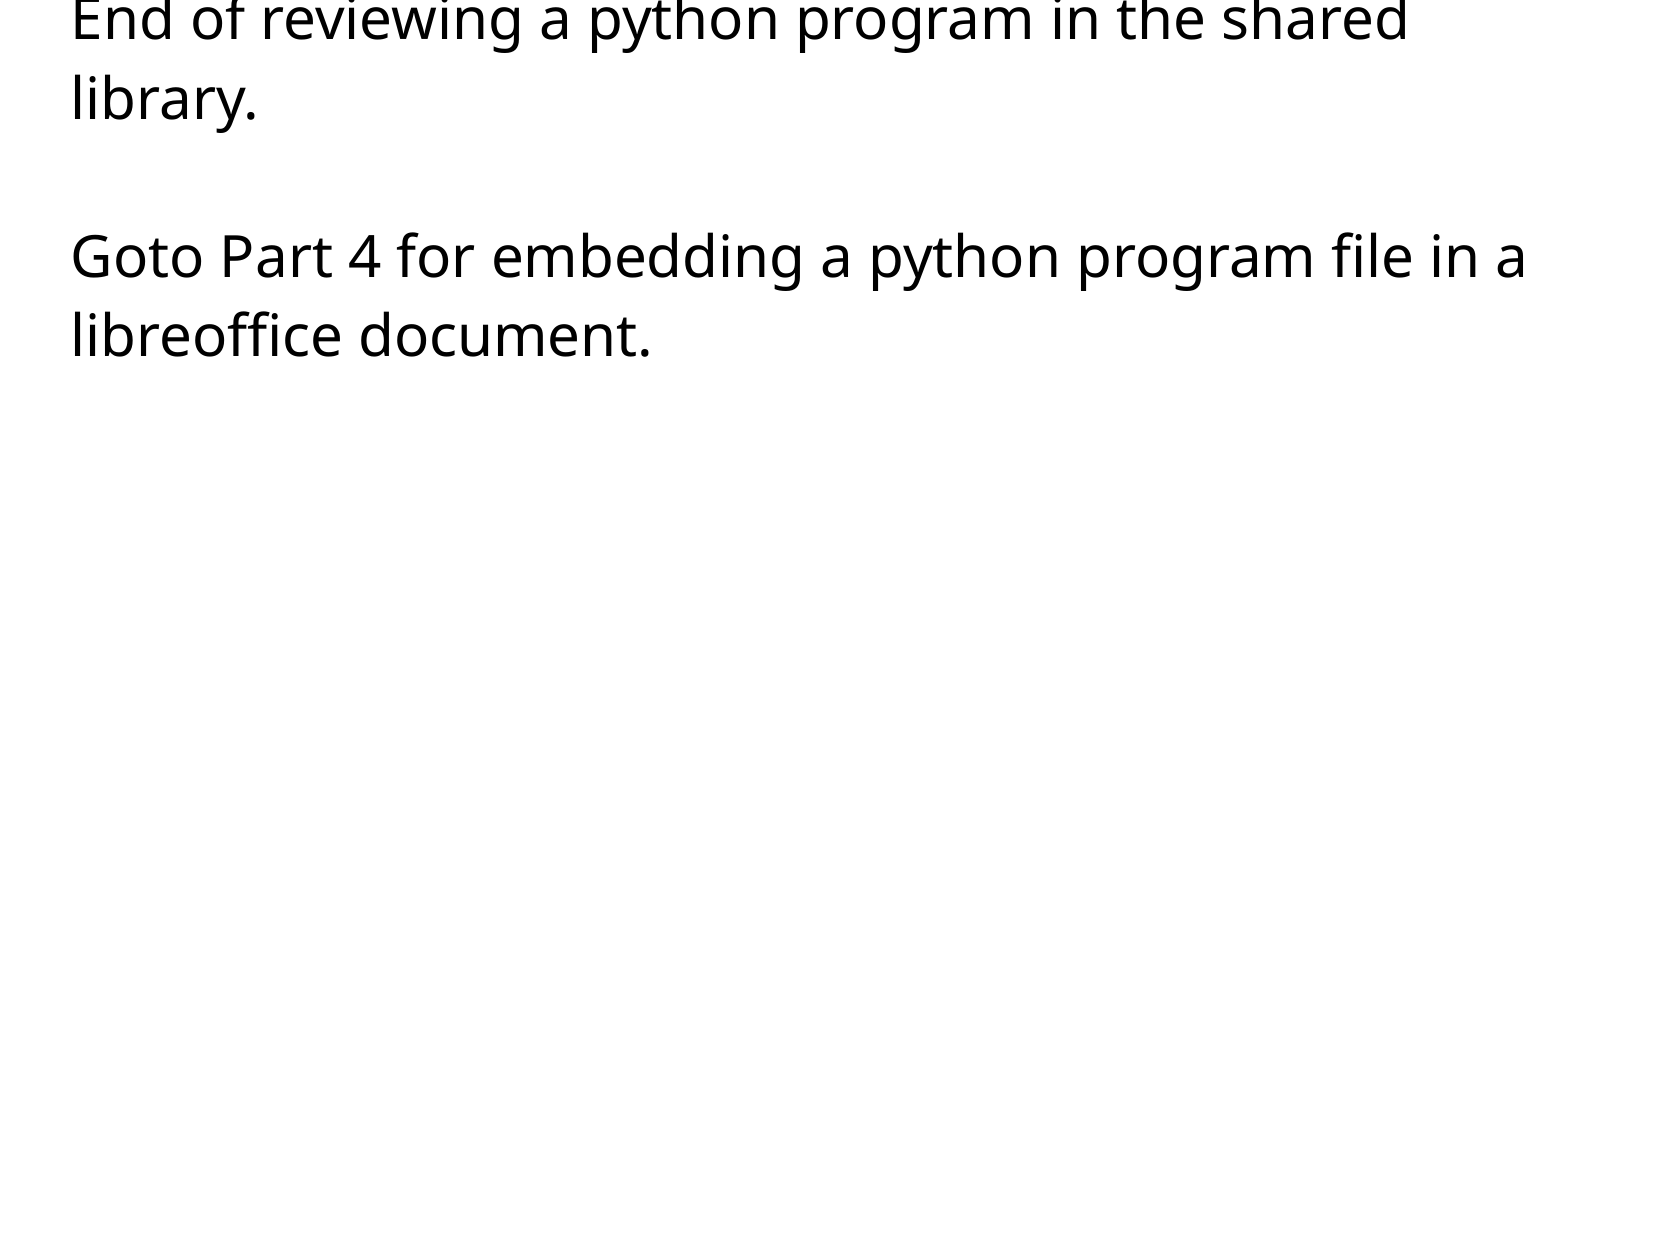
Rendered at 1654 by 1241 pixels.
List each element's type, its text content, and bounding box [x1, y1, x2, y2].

title End of reviewing a python program in the shared library. Goto Part 4 for embedding a python program file in a libreoffice document. [70, 47, 1560, 305]
